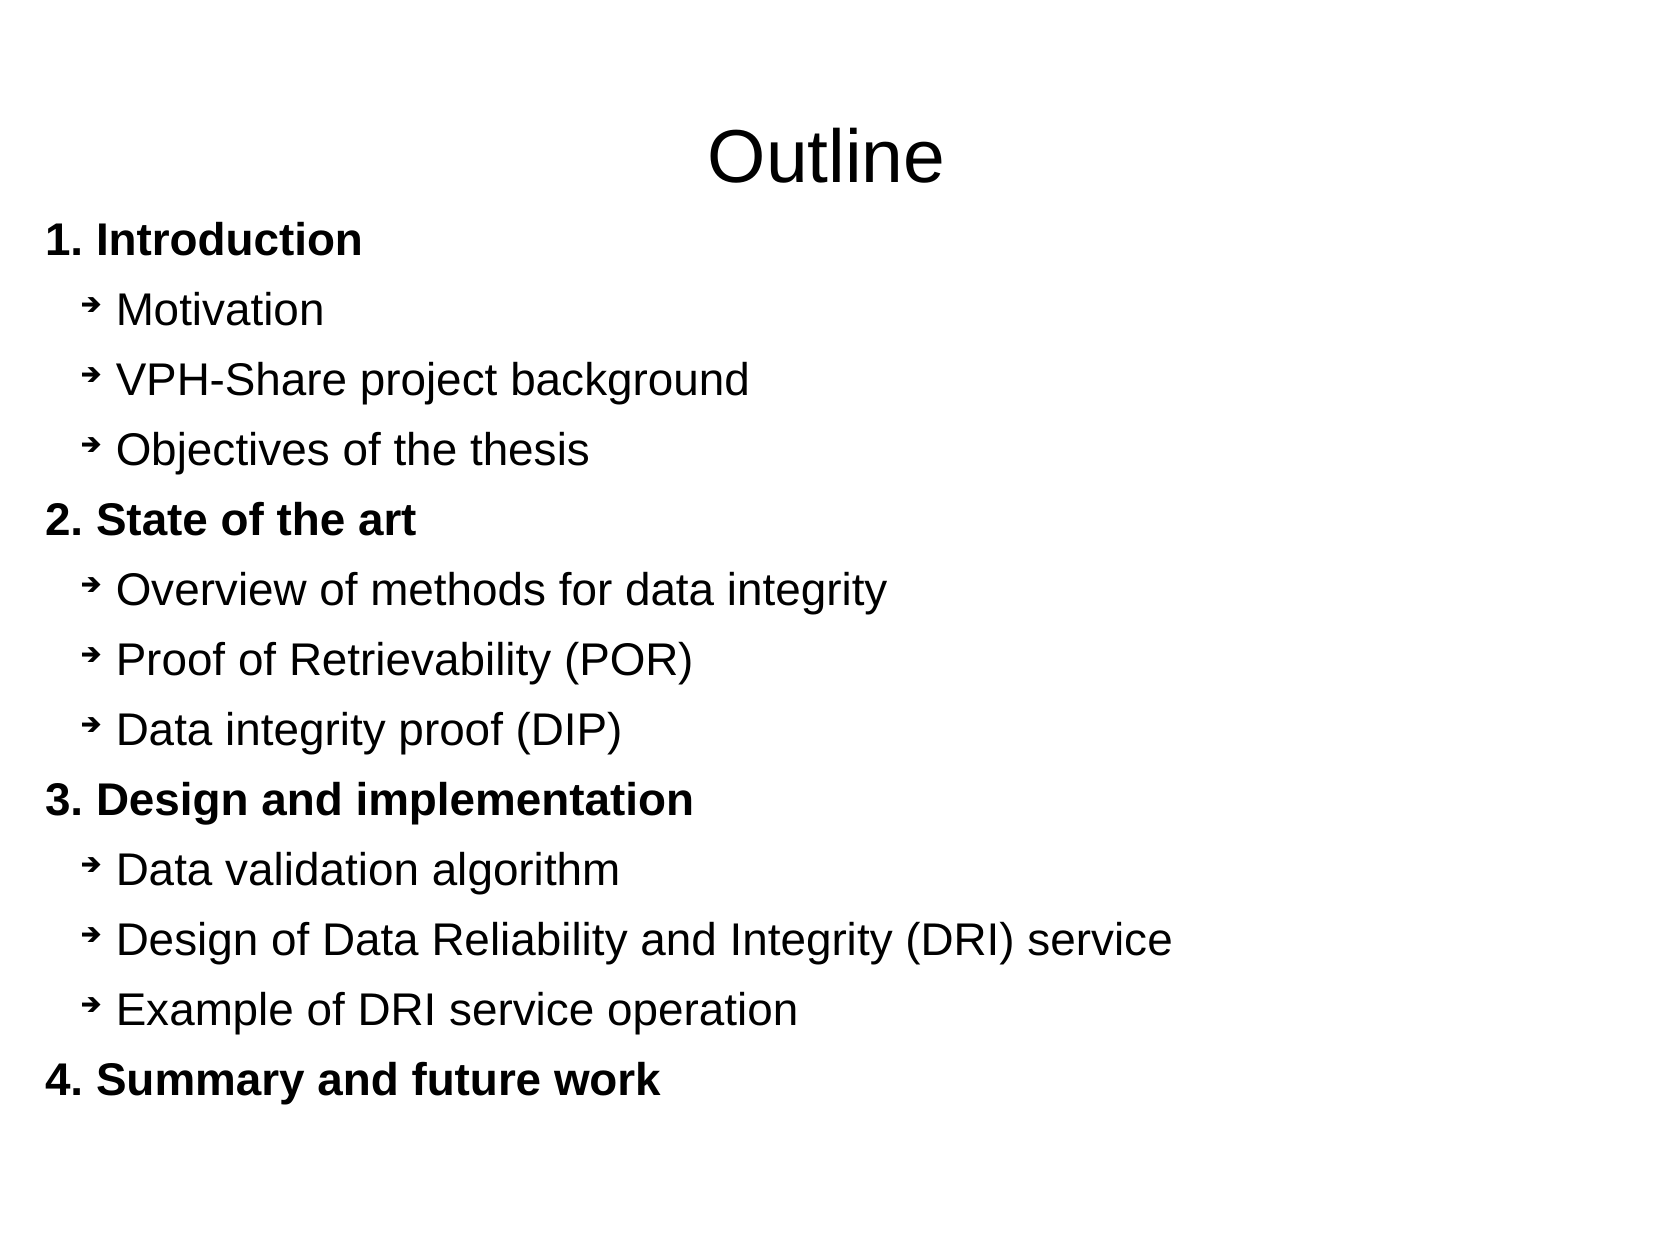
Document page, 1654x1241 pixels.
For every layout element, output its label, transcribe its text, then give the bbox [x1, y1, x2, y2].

text_box Introduction Motivation VPH-Share project background Objectives of the thesis State of the art Overview of methods for data integrity Proof of Retrievability (POR) Data integrity proof (DIP) Design and implementation Data validation algorithm Design of Data Reliability and Integrity (DRI) service Example of DRI service operation Summary and future work [45, 210, 1561, 1170]
text_box Outline [82, 49, 1571, 257]
